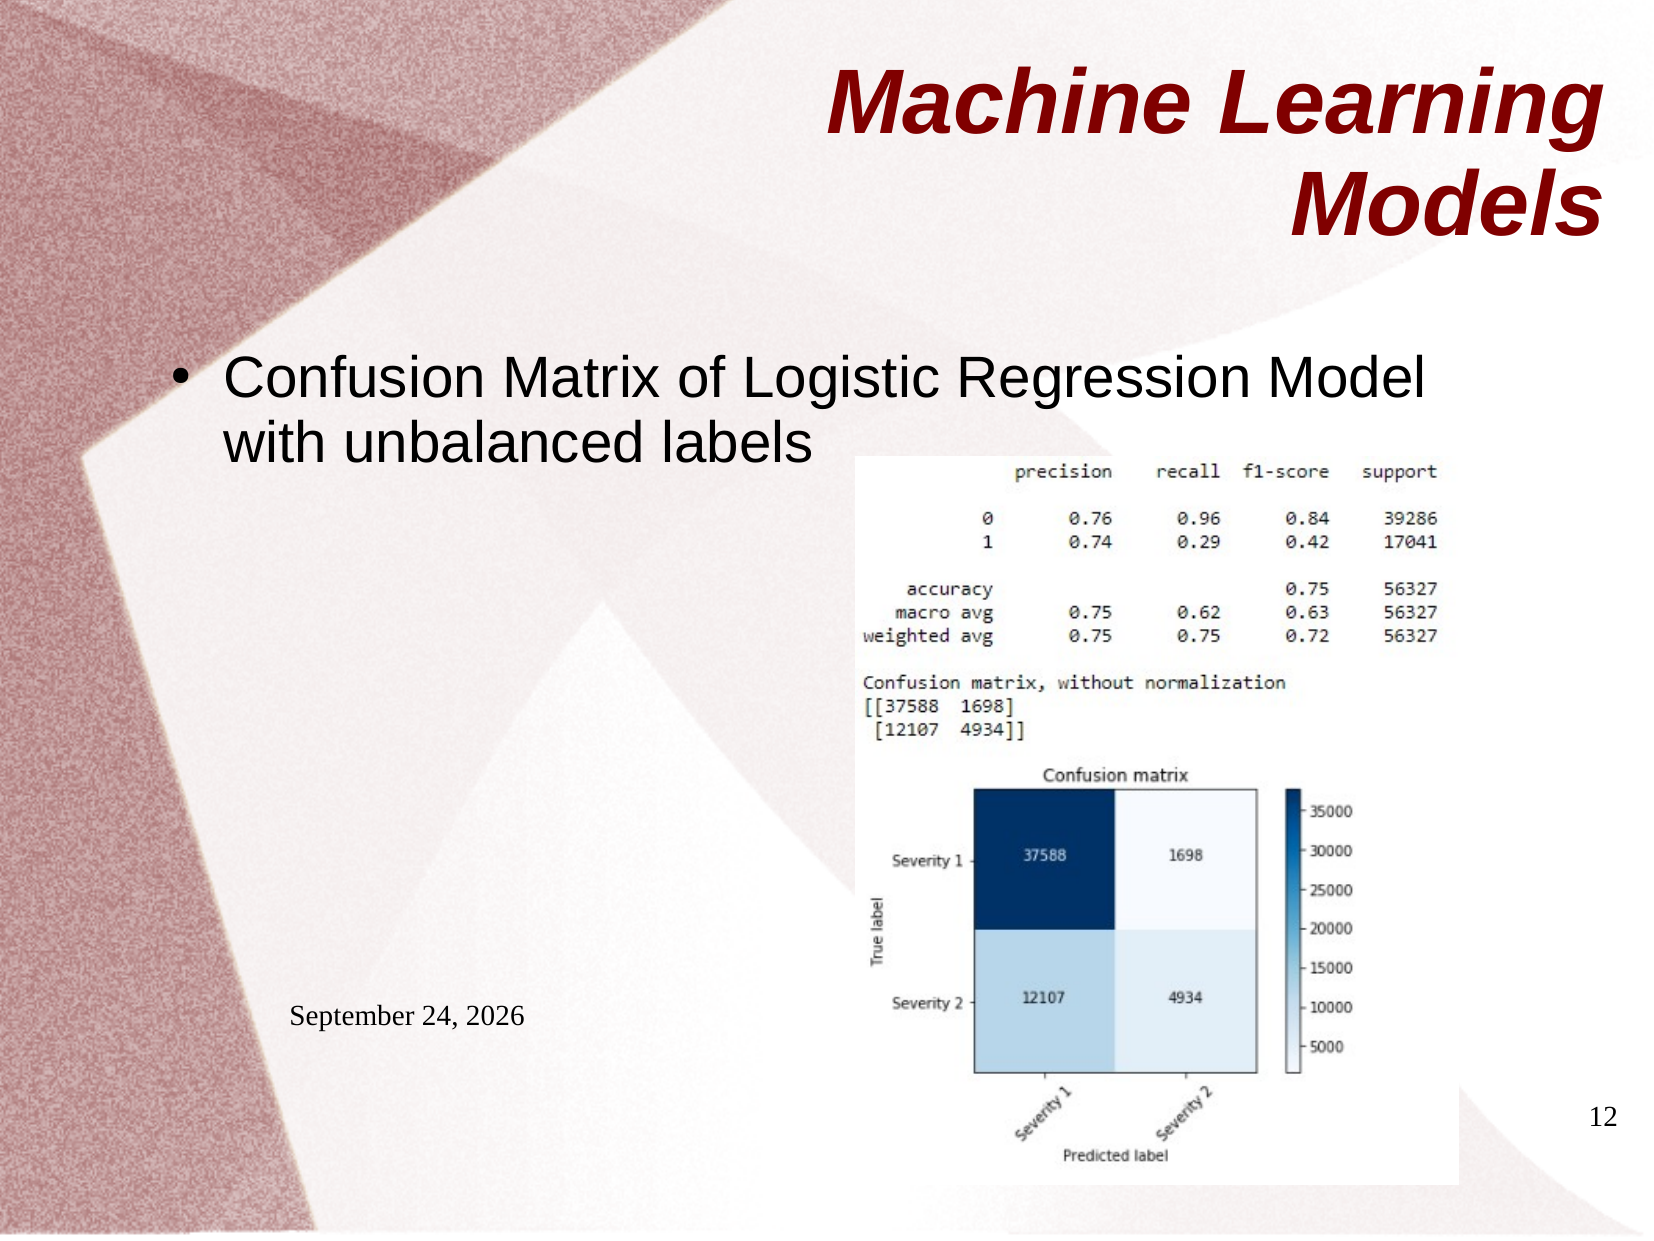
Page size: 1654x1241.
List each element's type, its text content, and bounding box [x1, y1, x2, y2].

picture [0, 0, 1654, 1241]
list Confusion Matrix of Logistic Regression Model with unbalanced labels [152, 344, 1534, 976]
title Machine Learning Models [596, 49, 1607, 257]
